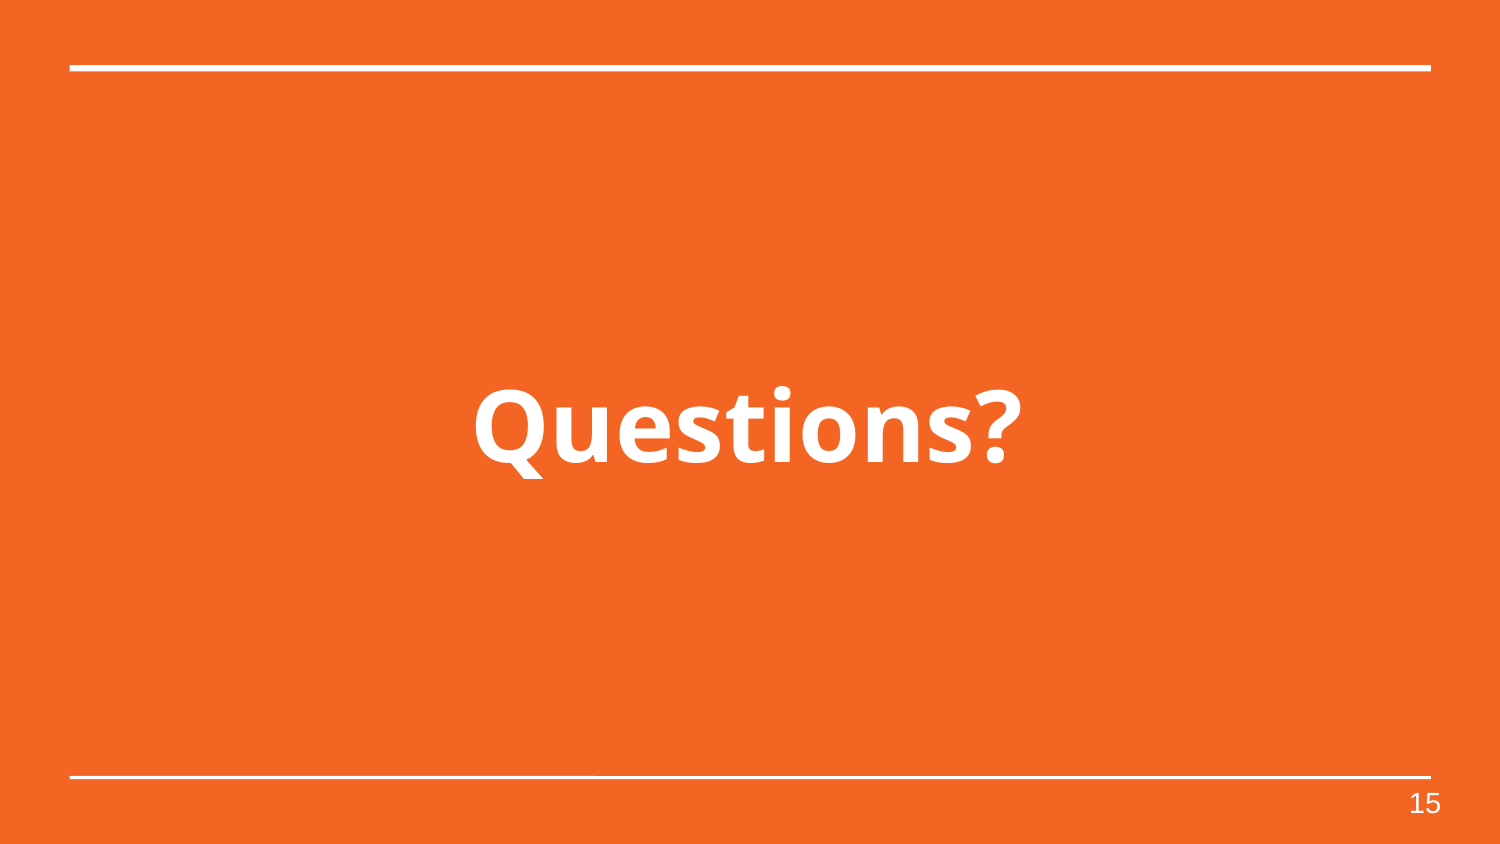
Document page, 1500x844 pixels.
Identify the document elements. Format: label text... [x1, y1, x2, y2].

title Questions? [66, 296, 1428, 550]
